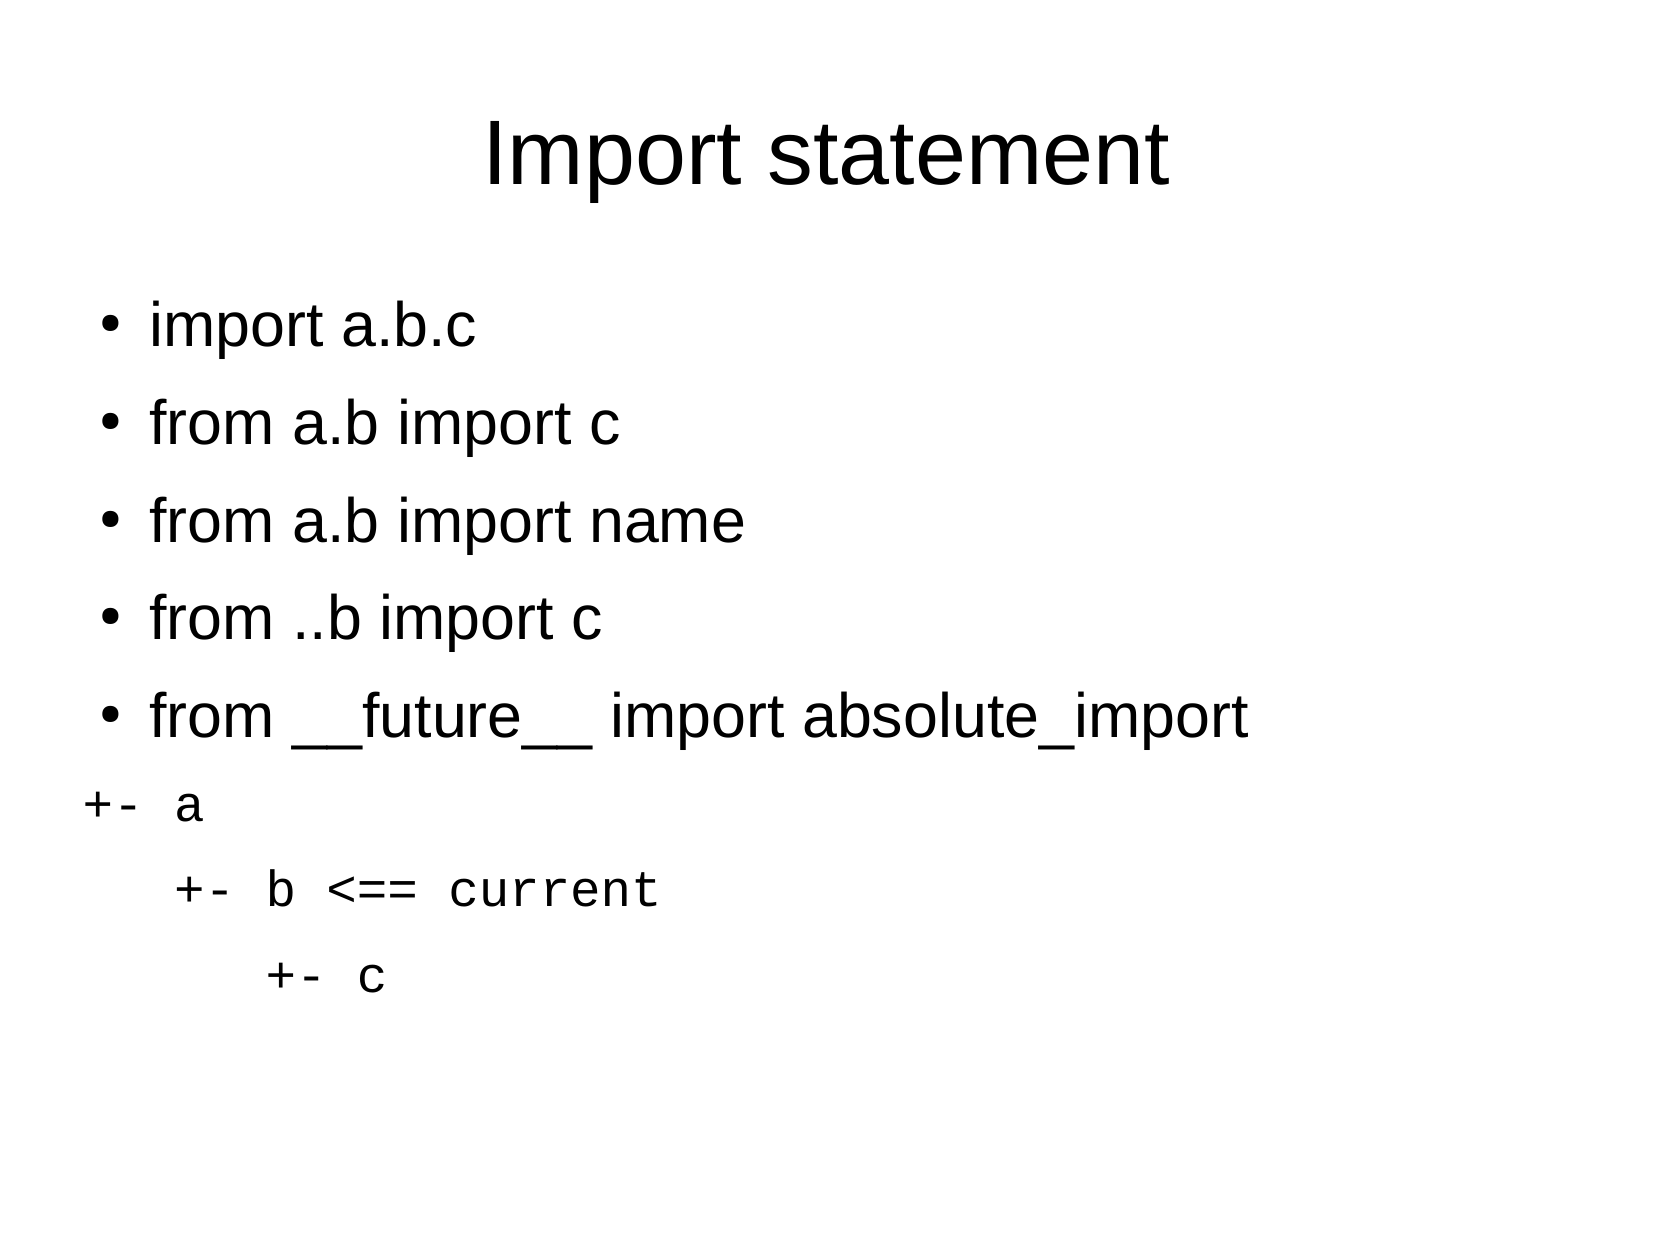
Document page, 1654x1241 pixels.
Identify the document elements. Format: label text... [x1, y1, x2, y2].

list import a.b.c from a.b import c from a.b import name from ..b import c from __future__ import absolute_import +- a +- b <== current +- c [82, 290, 1538, 1010]
title Import statement [82, 49, 1571, 257]
